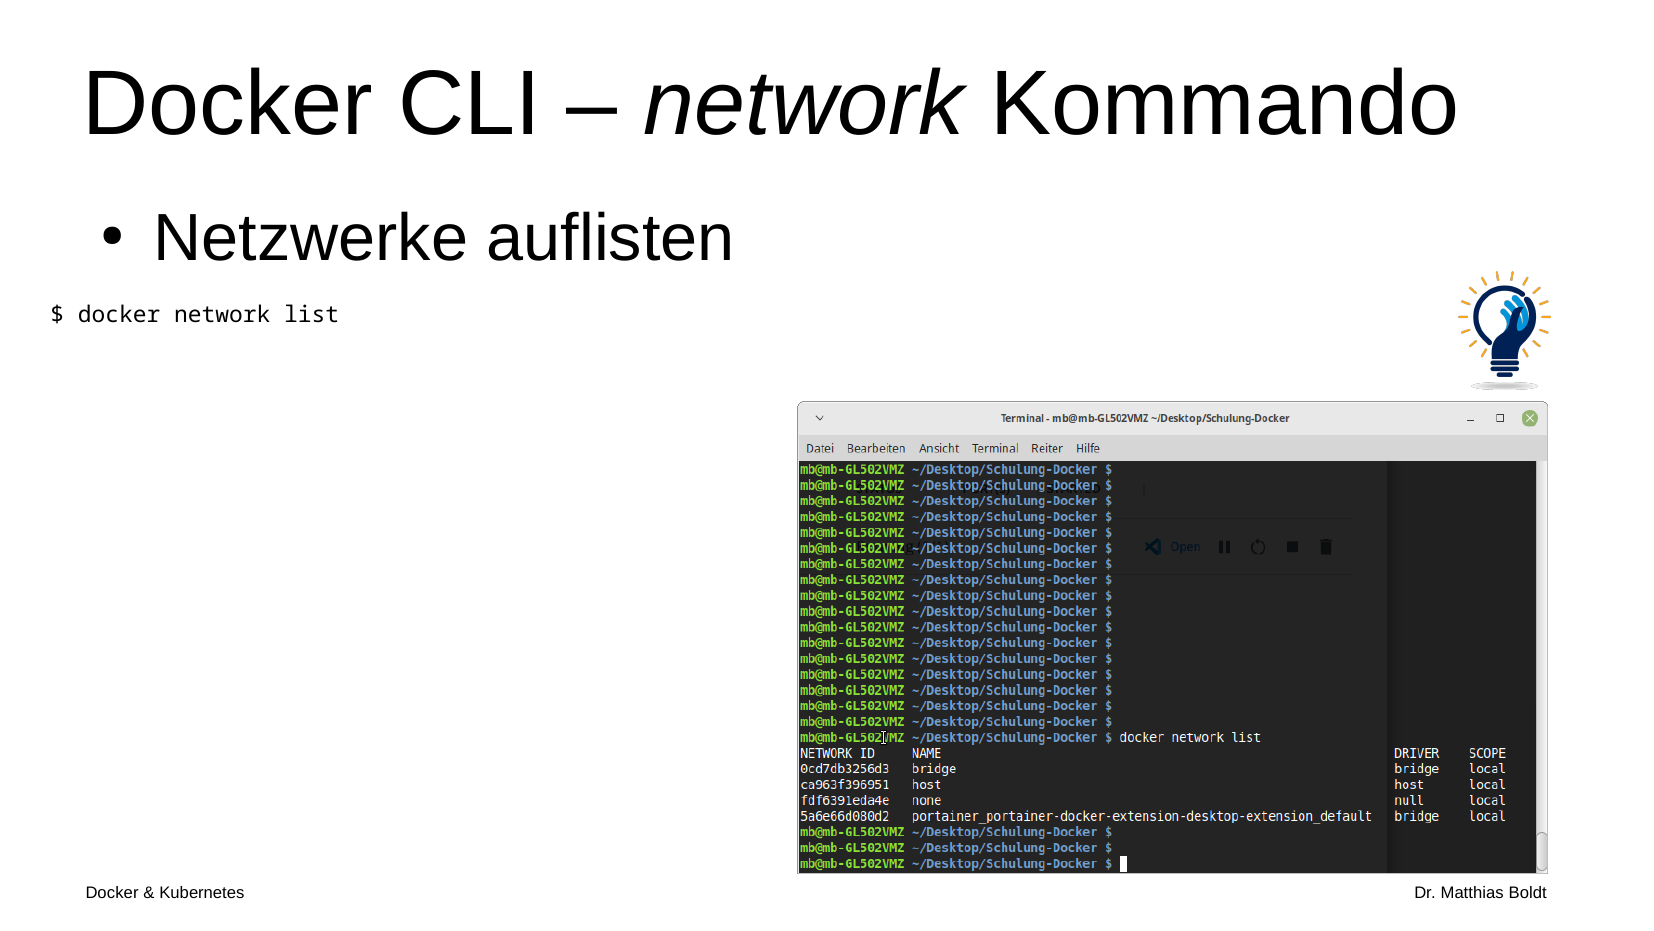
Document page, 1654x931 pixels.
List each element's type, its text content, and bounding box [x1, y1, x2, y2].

picture [797, 401, 1548, 875]
title Docker CLI – network Kommando [82, 25, 1571, 181]
list Netzwerke auflisten [82, 199, 1382, 290]
picture [1458, 271, 1551, 390]
text_box Docker & Kubernetes Dr. Matthias Boldt [70, 875, 1563, 910]
text_box $ docker network list [35, 290, 1394, 390]
